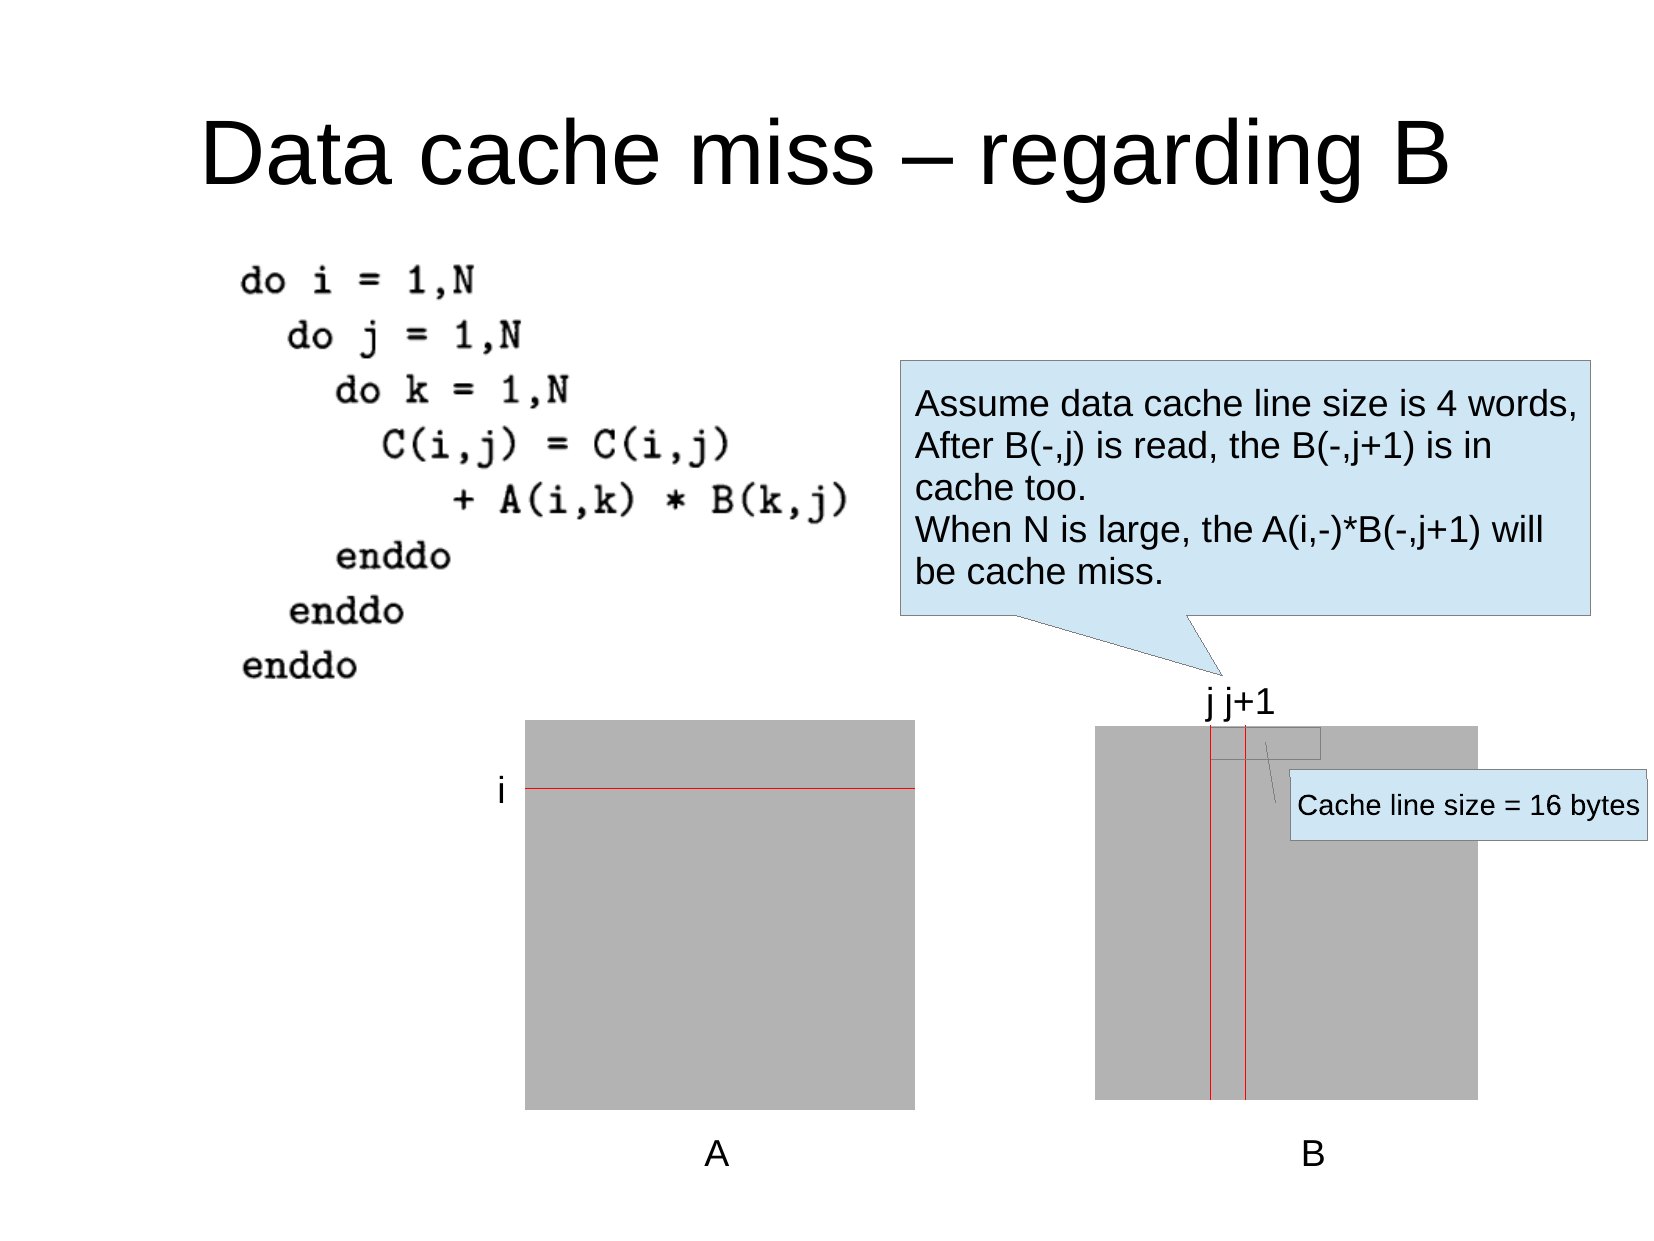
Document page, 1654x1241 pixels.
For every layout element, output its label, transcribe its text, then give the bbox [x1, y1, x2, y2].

text_box B [1285, 1125, 1361, 1182]
table_header [1246, 734, 1320, 759]
text_box Assume data cache line size is 4 words, After B(-,j) is read, the B(-,j+1) is in cache too. When N is large, the A(i,-)*B(-,j+1) will be cache miss. [900, 360, 1591, 676]
table_header [1211, 734, 1245, 759]
text_box A [689, 1125, 765, 1182]
text_box i [482, 762, 513, 823]
text_box Cache line size = 16 bytes [1289, 769, 1648, 841]
table_header [1095, 726, 1210, 1100]
text_box j j+1 [1246, 728, 1320, 734]
text_box j j+1 [1211, 728, 1245, 734]
title Data cache miss – regarding B [82, 49, 1571, 257]
table_header [1246, 726, 1478, 1100]
picture [230, 257, 856, 691]
table_header [525, 720, 915, 788]
table_header [525, 789, 915, 1110]
text_box j j+1 [1191, 673, 1321, 734]
table_header [1211, 760, 1245, 1100]
